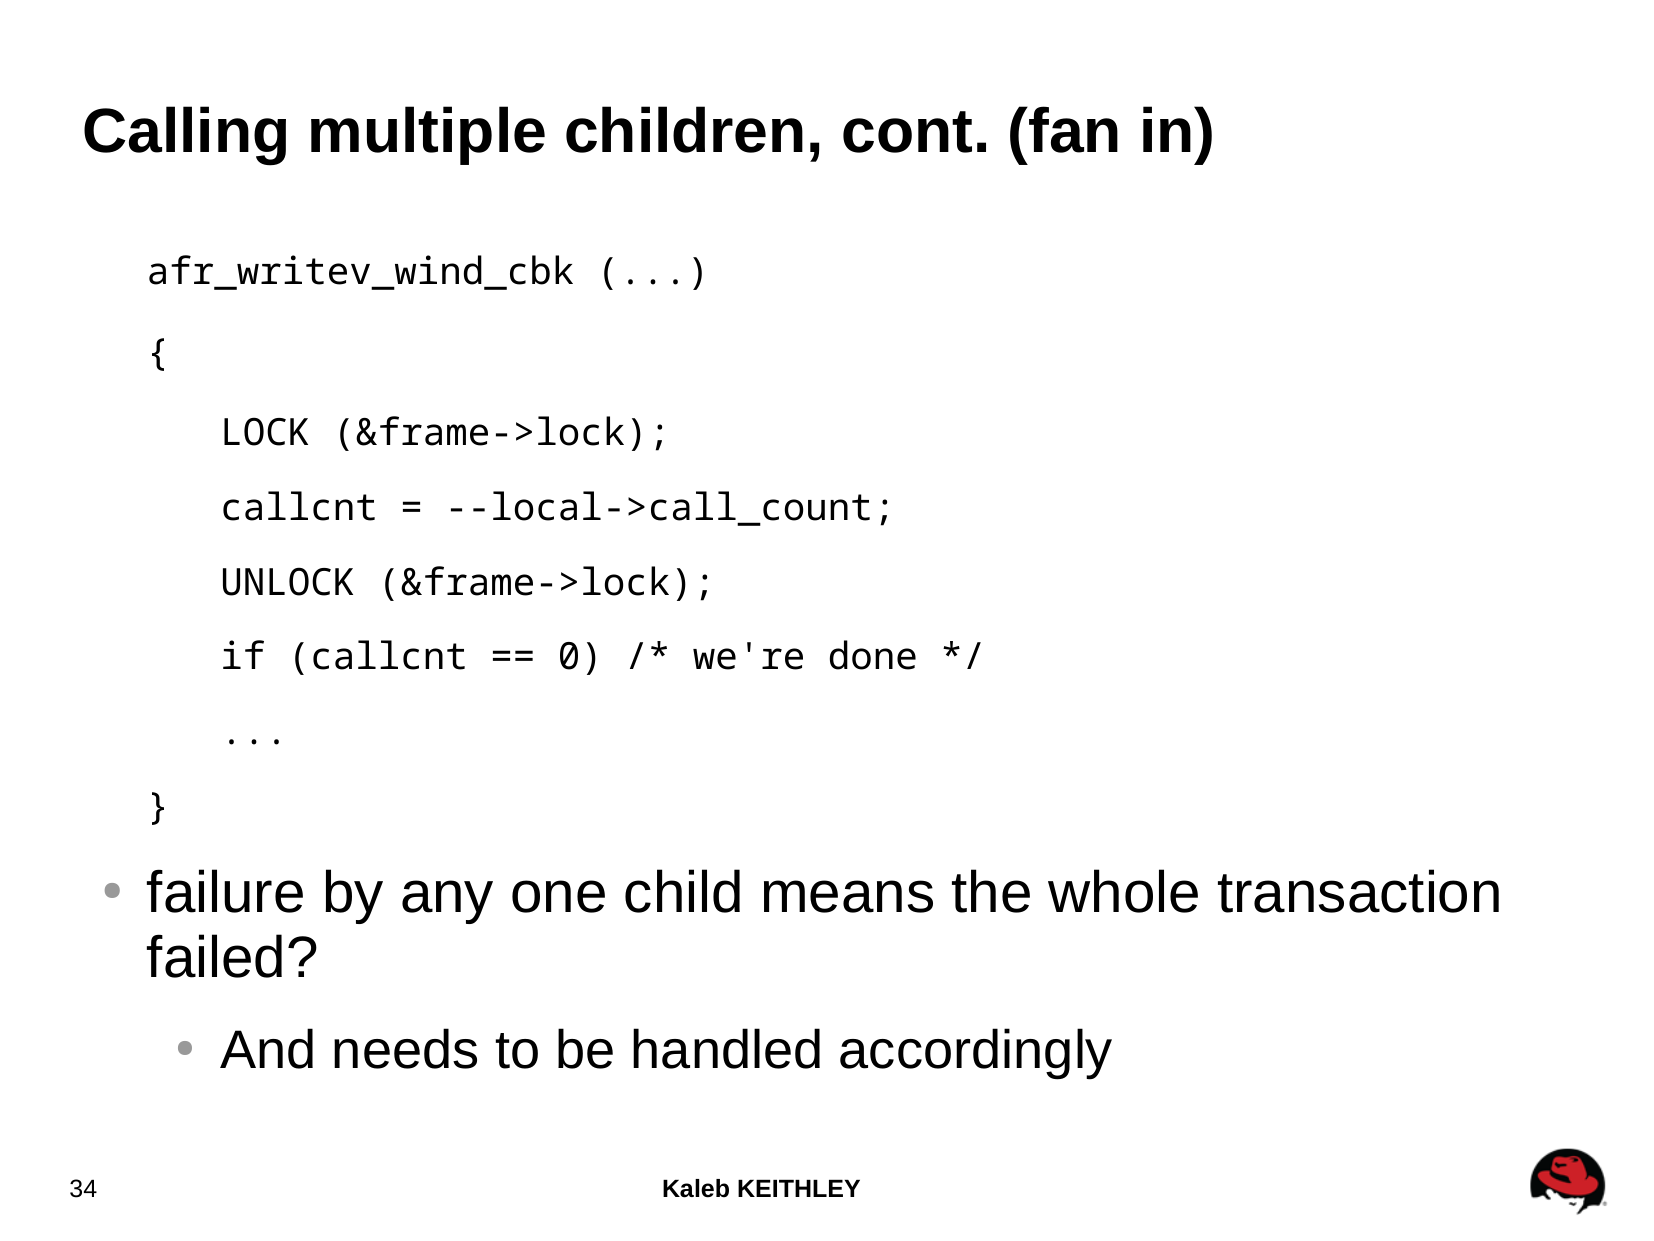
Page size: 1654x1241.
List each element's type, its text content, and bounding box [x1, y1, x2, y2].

picture [1529, 1146, 1613, 1224]
list afr_writev_wind_cbk (...) { LOCK (&frame->lock); callcnt = --local->call_count; UNLOCK (&frame->lock); if (callcnt == 0) /* we're done */ ... } failure by any one child means the whole transaction failed? And needs to be handled accordingly [86, 244, 1576, 1039]
title Calling multiple children, cont. (fan in) [82, 37, 1571, 226]
